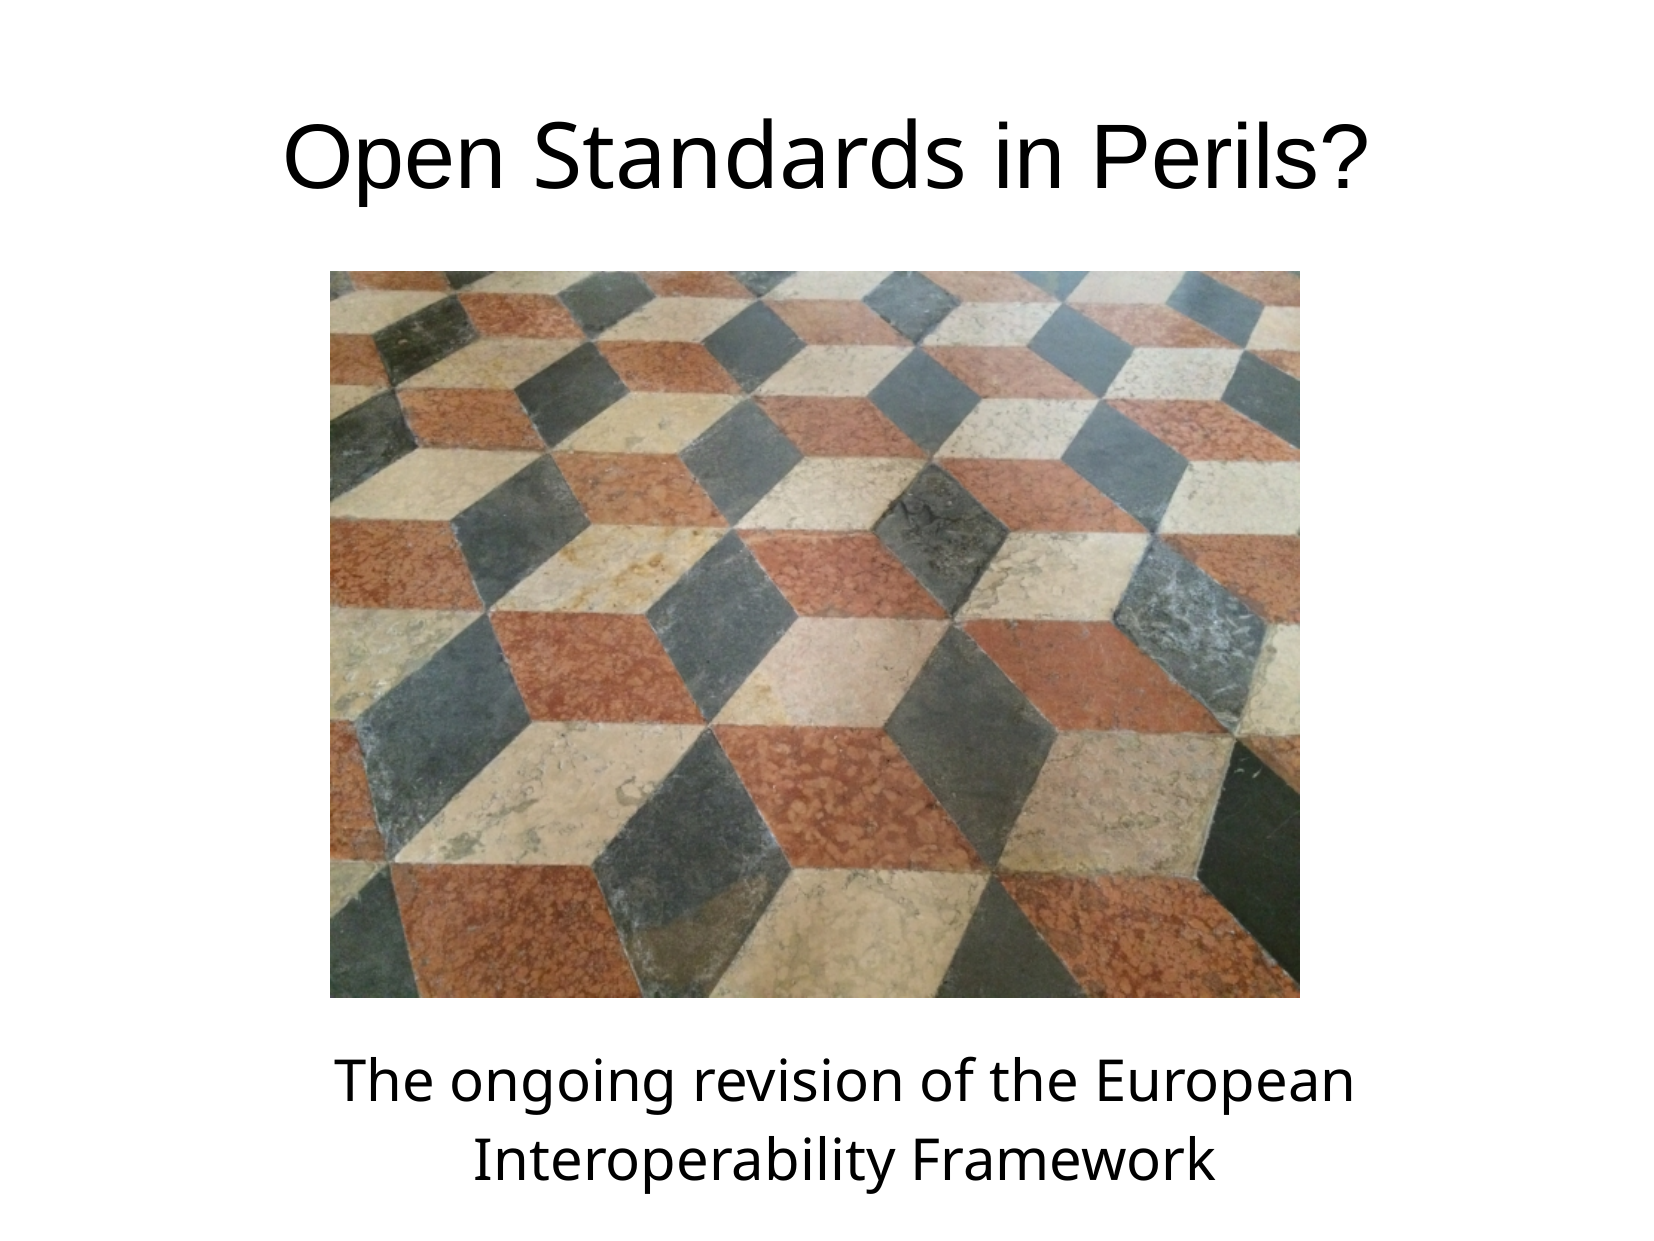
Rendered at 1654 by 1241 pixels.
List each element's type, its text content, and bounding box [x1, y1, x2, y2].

title Open Standards in Perils? [82, 49, 1571, 257]
picture [330, 271, 1300, 999]
list The ongoing revision of the European Interoperability Framework [70, 1039, 1559, 1199]
